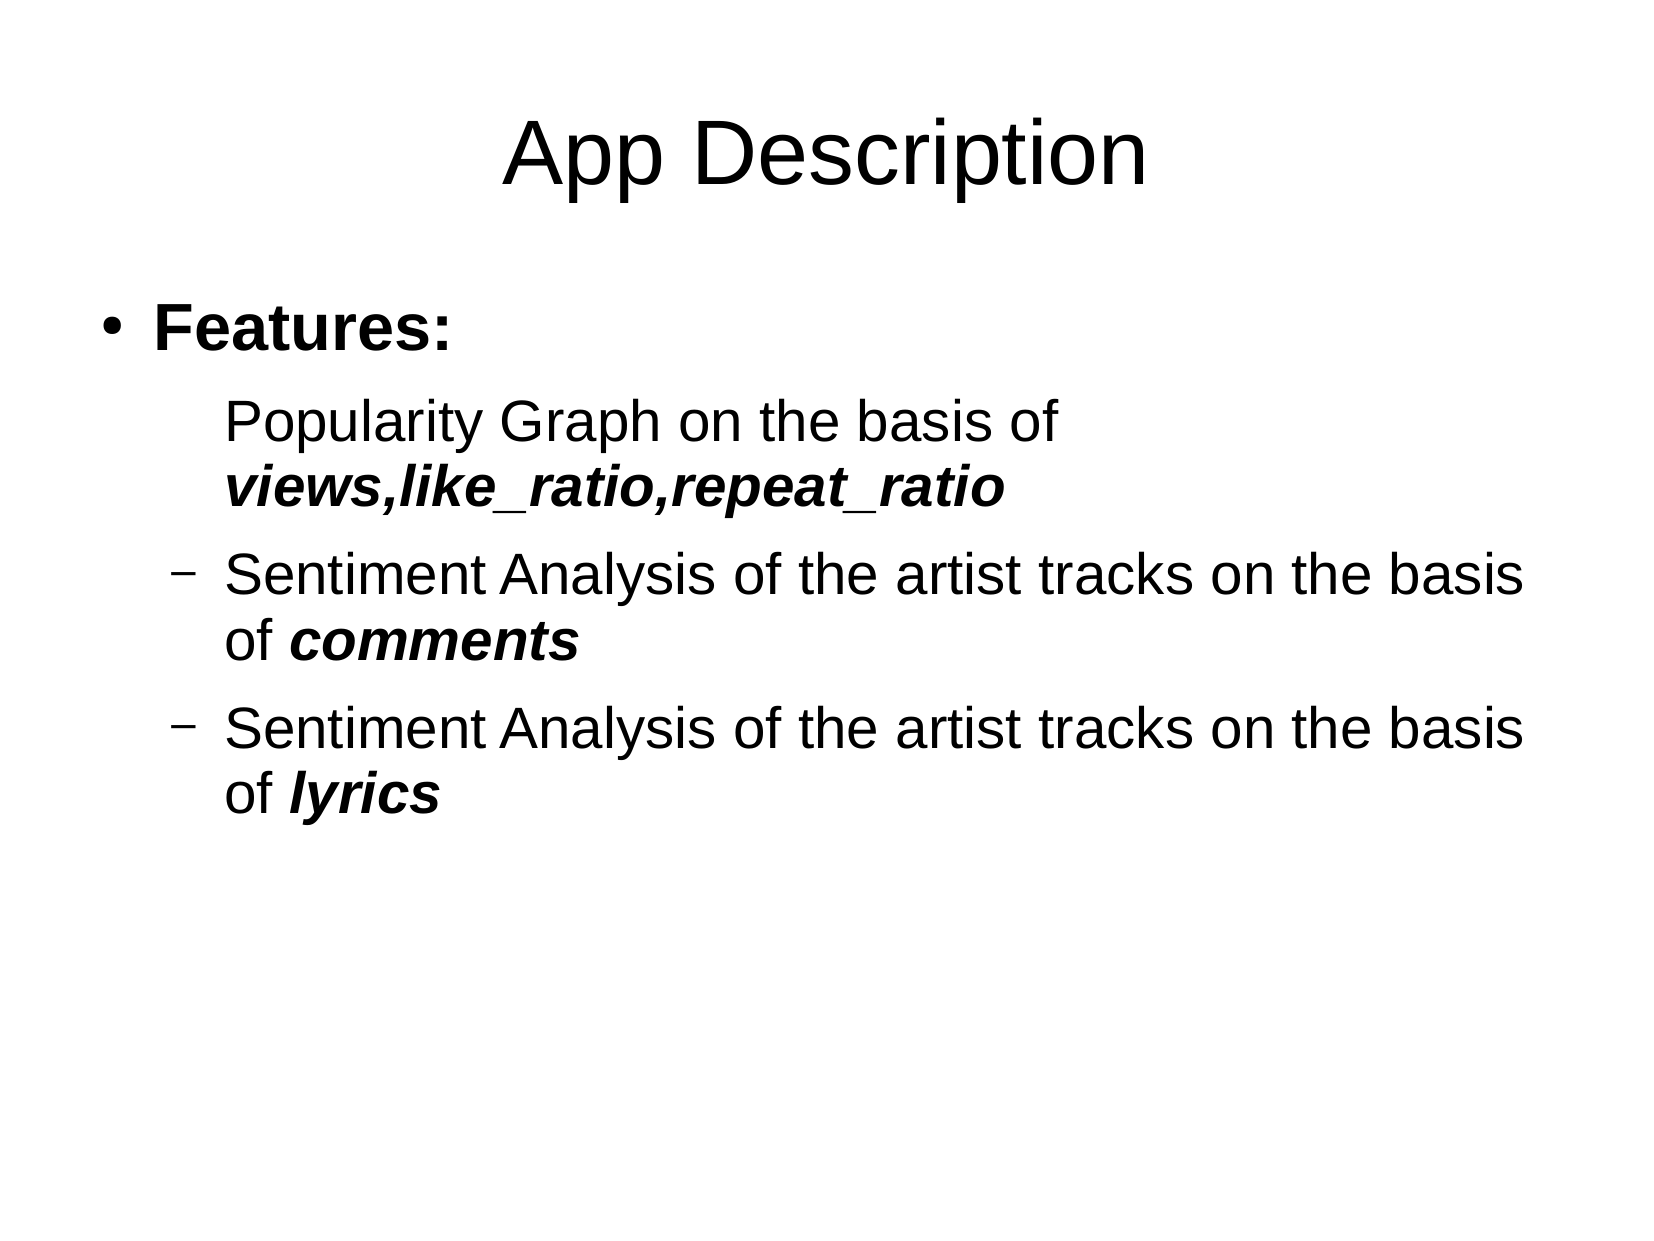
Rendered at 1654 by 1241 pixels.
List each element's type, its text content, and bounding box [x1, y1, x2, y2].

title App Description [82, 49, 1571, 257]
list Features: Popularity Graph on the basis of views,like_ratio,repeat_ratio Sentiment Analysis of the artist tracks on the basis of comments Sentiment Analysis of the artist tracks on the basis of lyrics [82, 290, 1571, 1010]
